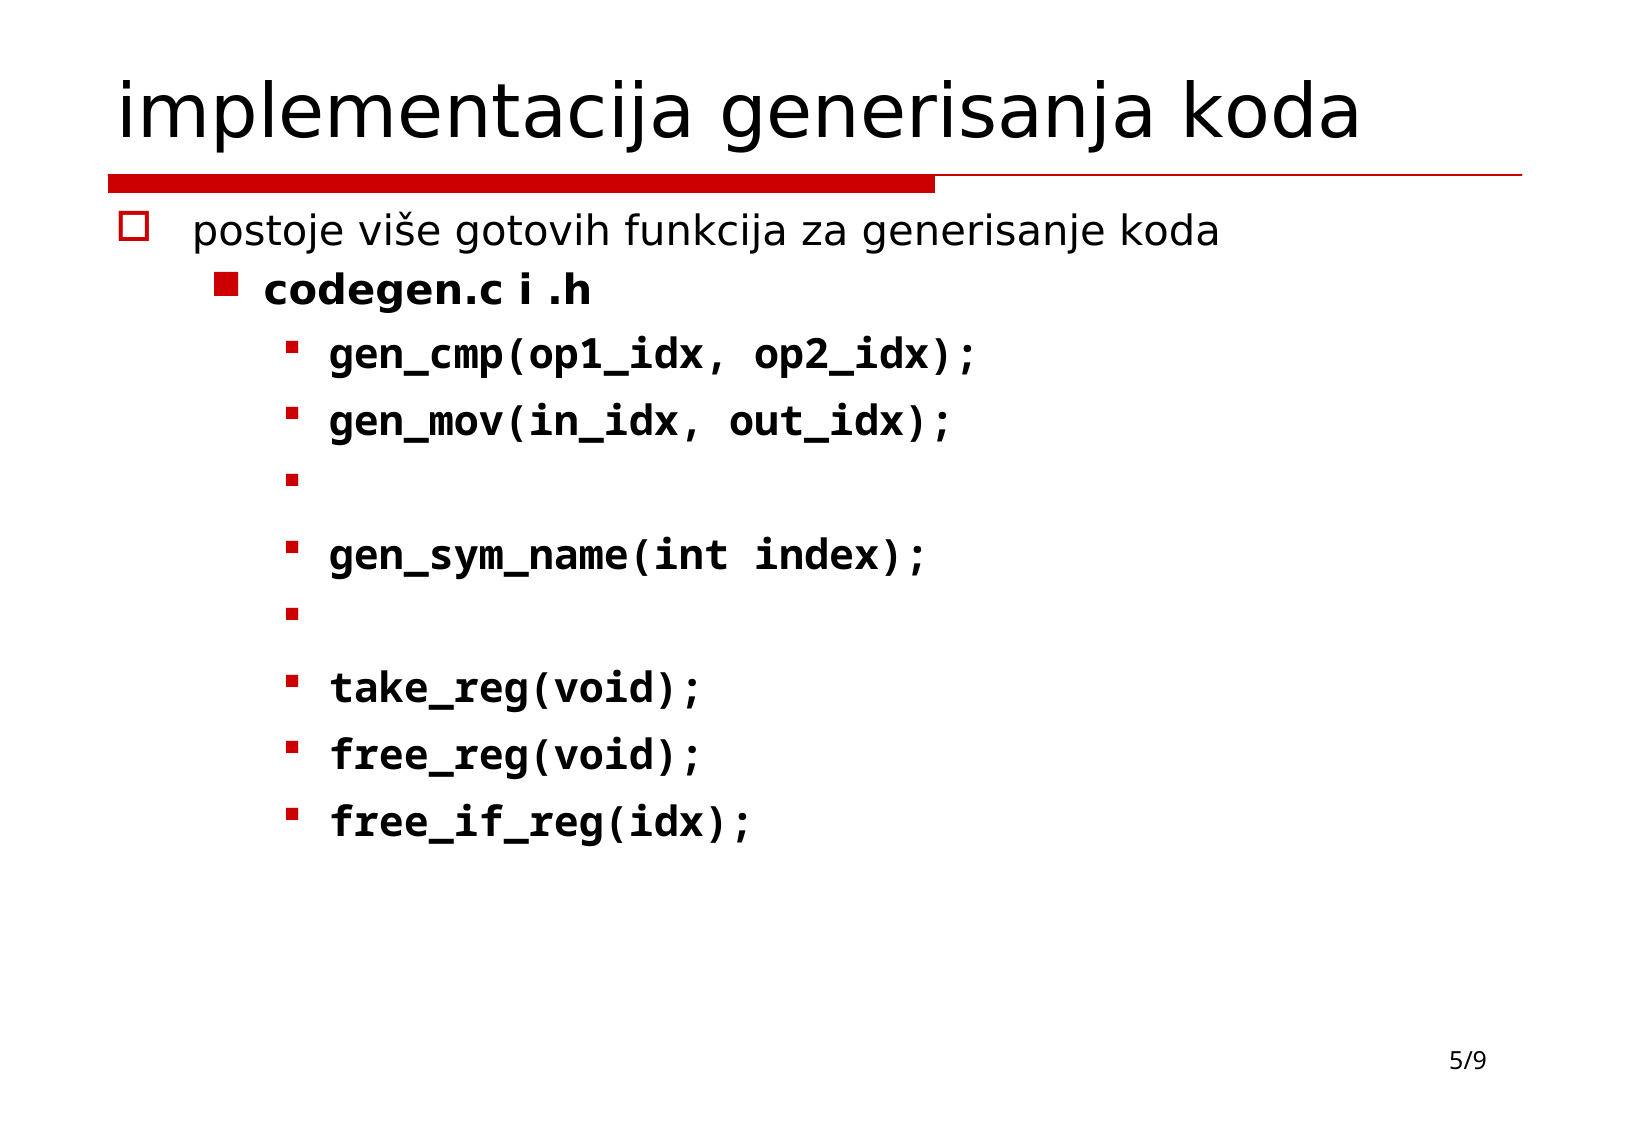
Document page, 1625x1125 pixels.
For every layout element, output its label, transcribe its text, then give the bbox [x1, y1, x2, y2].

title implementacija generisanja koda [101, 56, 1524, 163]
list postoje više gotovih funkcija za generisanje koda codegen.c i .h gen_cmp(op1_idx, op2_idx); gen_mov(in_idx, out_idx); gen_sym_name(int index); take_reg(void); free_reg(void); free_if_reg(idx); [100, 199, 1522, 1080]
